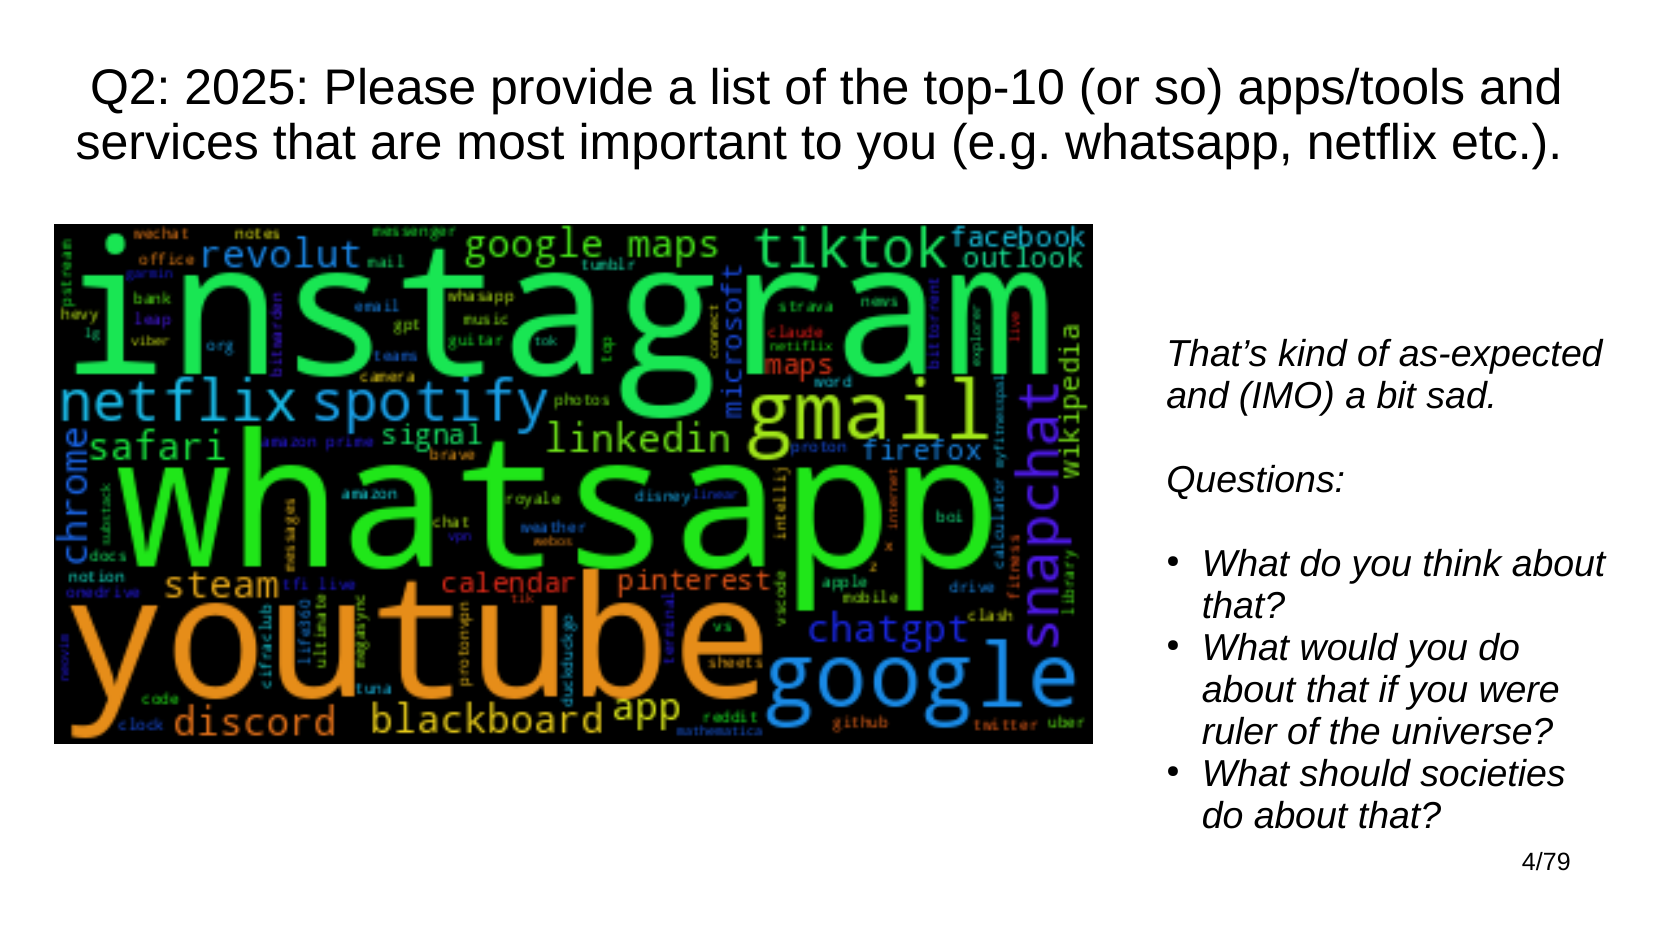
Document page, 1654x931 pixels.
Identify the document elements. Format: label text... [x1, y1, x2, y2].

title Q2: 2025: Please provide a list of the top-10 (or so) apps/tools and services that are most important to you (e.g. whatsapp, netflix etc.). [29, 31, 1625, 199]
picture [54, 224, 1093, 744]
text_box That’s kind of as-expected and (IMO) a bit sad. Questions: What do you think about that? What would you do about that if you were ruler of the universe? What should societies do about that? [1151, 324, 1625, 886]
